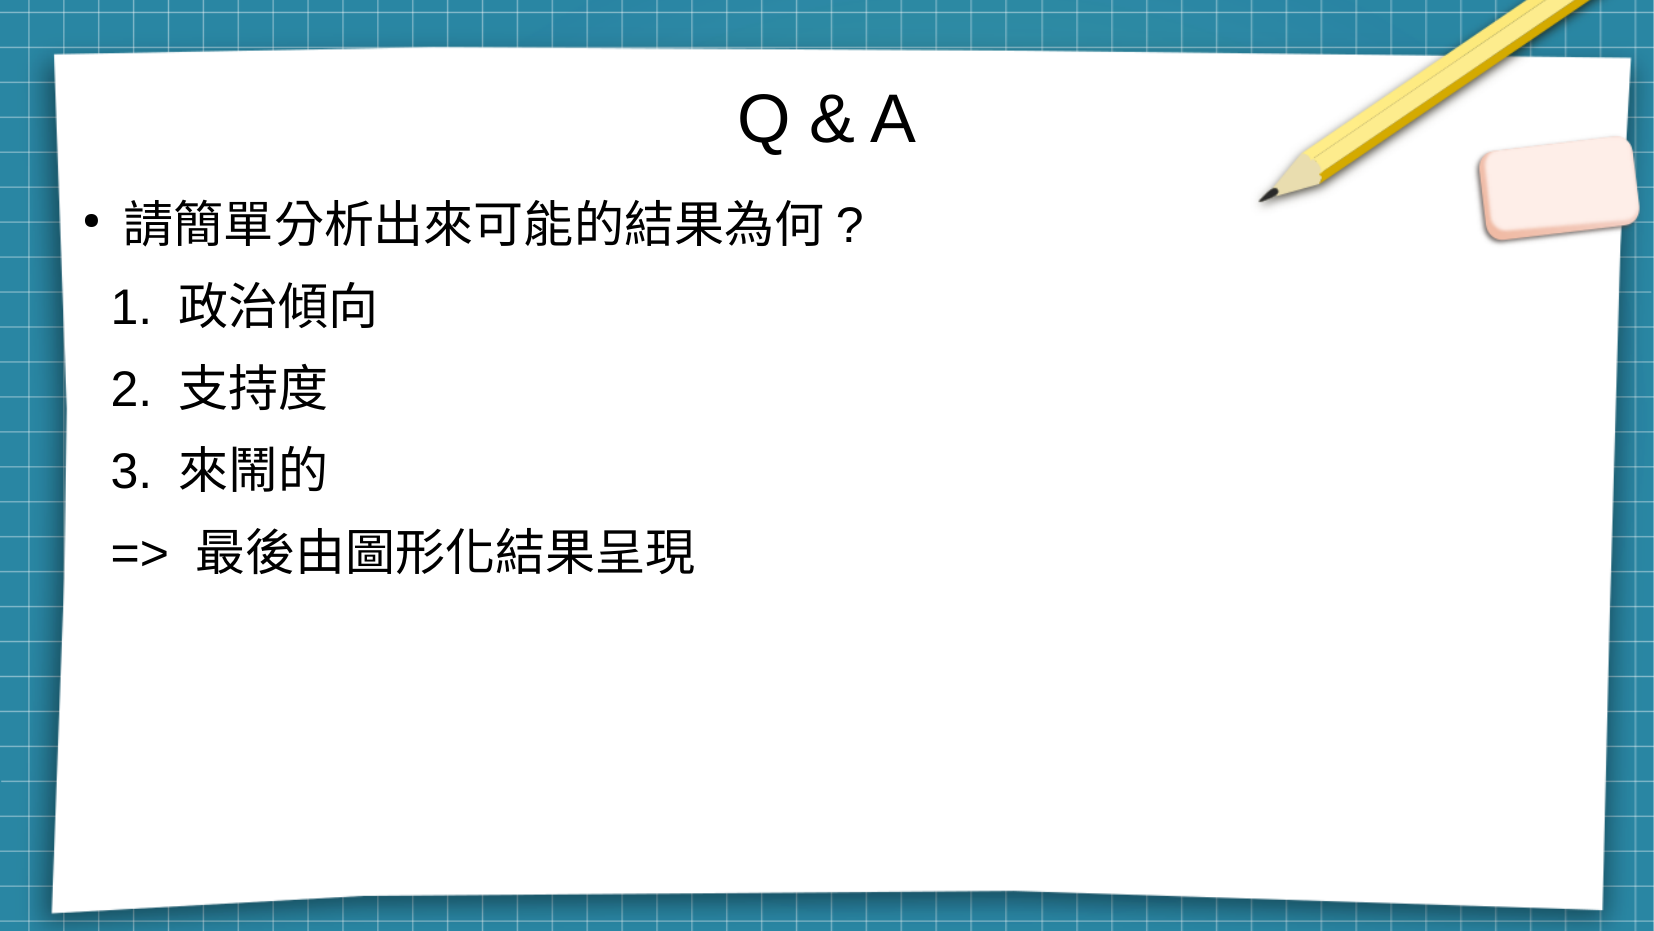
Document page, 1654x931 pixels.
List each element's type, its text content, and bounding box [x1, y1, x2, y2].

list 請簡單分析出來可能的結果為何? 1. 政治傾向 2. 支持度 3. 來鬧的 => 最後由圖形化結果呈現 [82, 192, 1571, 868]
title Q & A [82, 37, 1571, 192]
